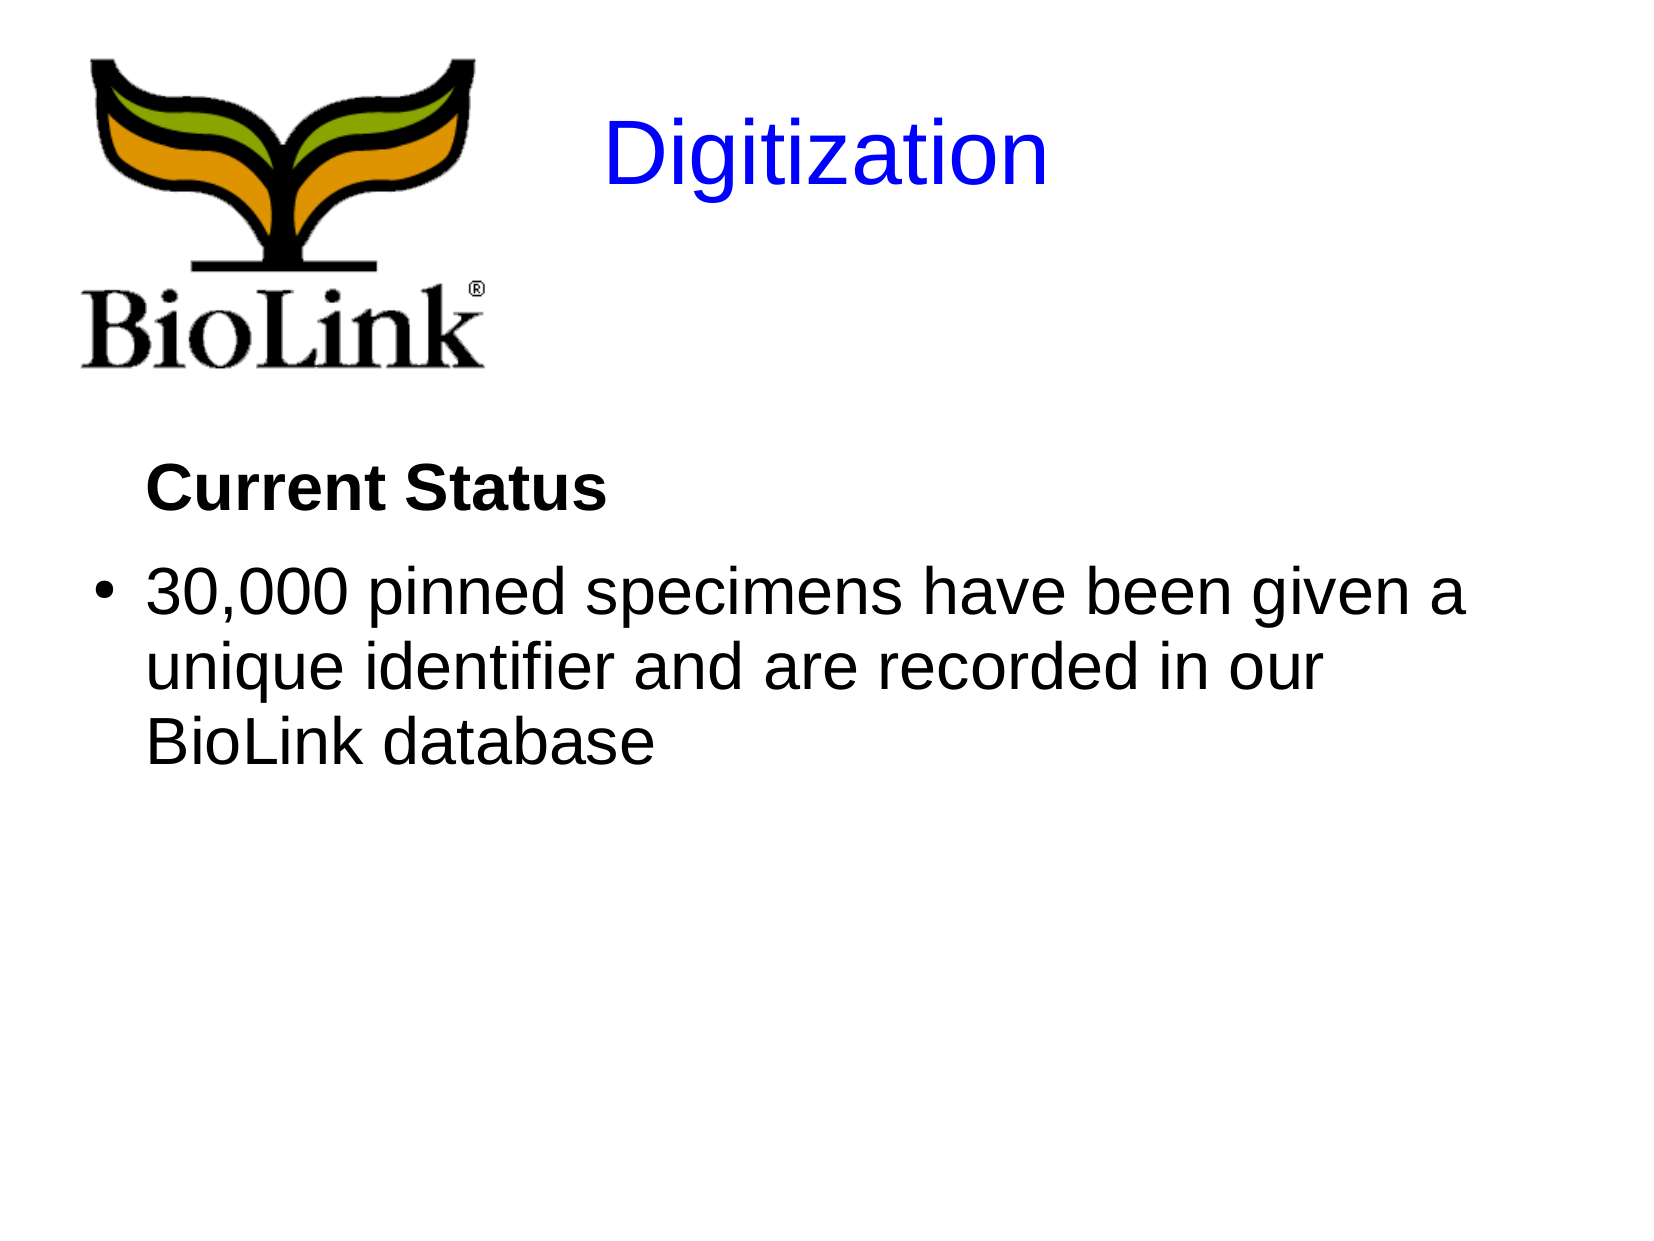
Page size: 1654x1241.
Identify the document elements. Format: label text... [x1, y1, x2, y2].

title Digitization [535, 49, 1571, 257]
list Current Status 30,000 pinned specimens have been given a unique identifier and are recorded in our BioLink database [75, 450, 1564, 798]
picture [0, 37, 535, 404]
